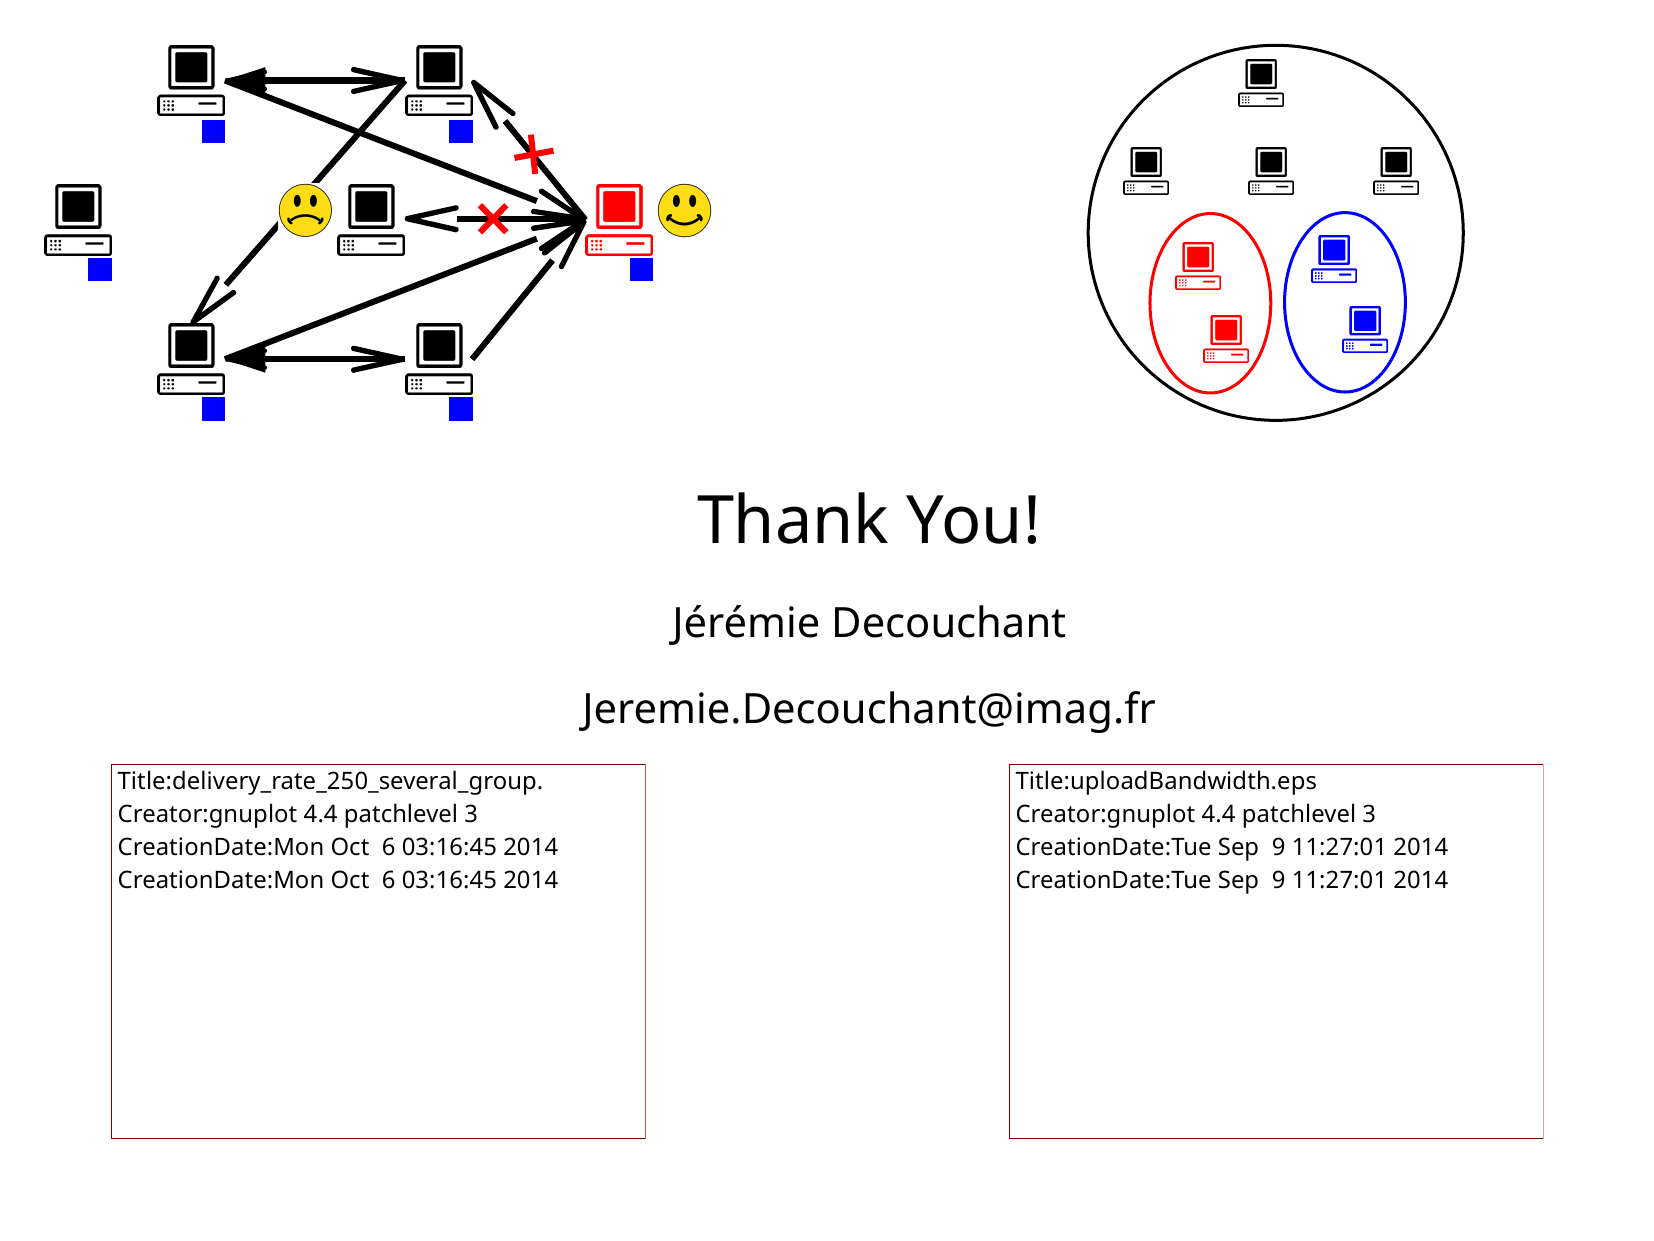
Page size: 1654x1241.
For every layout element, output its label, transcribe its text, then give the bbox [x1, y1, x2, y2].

picture [1175, 242, 1221, 290]
picture [278, 183, 333, 238]
picture [1203, 315, 1249, 363]
text_box [449, 120, 473, 143]
picture [1311, 235, 1357, 283]
picture [585, 184, 653, 256]
text_box [1088, 45, 1464, 421]
picture [1373, 147, 1419, 195]
picture [657, 183, 712, 238]
text_box [630, 258, 653, 281]
picture [157, 323, 225, 395]
picture [1238, 59, 1284, 107]
picture [1123, 147, 1169, 195]
picture [337, 184, 405, 256]
picture [110, 763, 646, 1139]
picture [44, 184, 112, 256]
text_box [202, 120, 225, 143]
text_box [449, 397, 473, 421]
text_box [202, 397, 225, 421]
picture [1007, 763, 1544, 1139]
list Thank You! Jérémie Decouchant Jeremie.Decouchant@imag.fr [106, 472, 1562, 975]
picture [1342, 306, 1388, 353]
text_box [88, 258, 112, 281]
picture [1248, 147, 1294, 195]
picture [157, 45, 225, 116]
picture [405, 323, 473, 395]
picture [405, 45, 473, 116]
